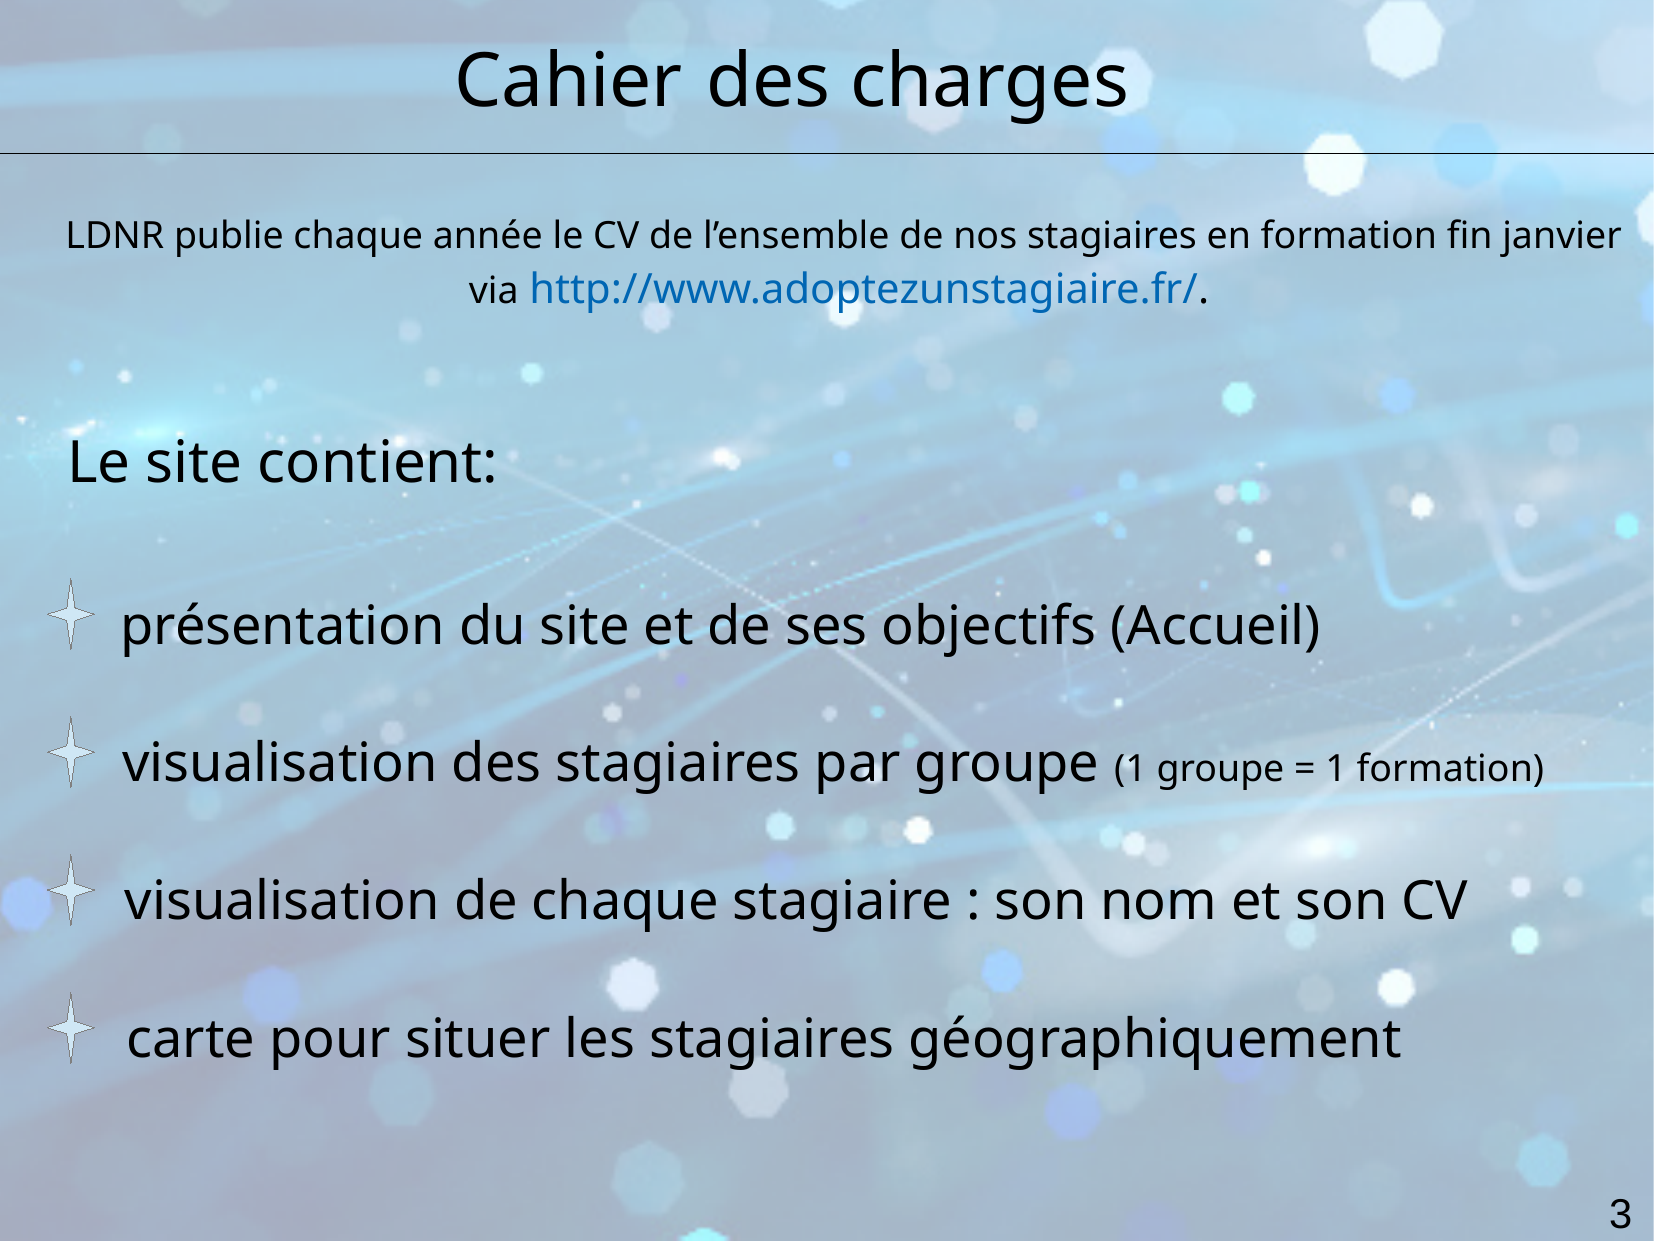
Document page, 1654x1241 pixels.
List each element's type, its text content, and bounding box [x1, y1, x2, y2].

picture [0, 154, 1654, 1241]
text_box visualisation des stagiaires par groupe (1 groupe = 1 formation) [107, 716, 1654, 848]
text_box Le site contient: [52, 413, 603, 510]
text_box [47, 578, 95, 650]
text_box [47, 716, 95, 788]
picture [0, 0, 1654, 153]
text_box présentation du site et de ses objectifs (Accueil) [105, 578, 1477, 720]
text_box LDNR publie chaque année le CV de l’ensemble de nos stagiaires en formation fin janvier via http://www.adoptezunstagiaire.fr/. [35, 200, 1654, 332]
text_box carte pour situer les stagiaires géographiquement [111, 996, 1524, 1133]
text_box visualisation de chaque stagiaire : son nom et son CV [109, 854, 1619, 996]
text_box [47, 992, 95, 1064]
text_box Cahier des charges [379, 9, 1205, 133]
text_box 3 [1594, 1183, 1648, 1241]
text_box [47, 854, 95, 926]
